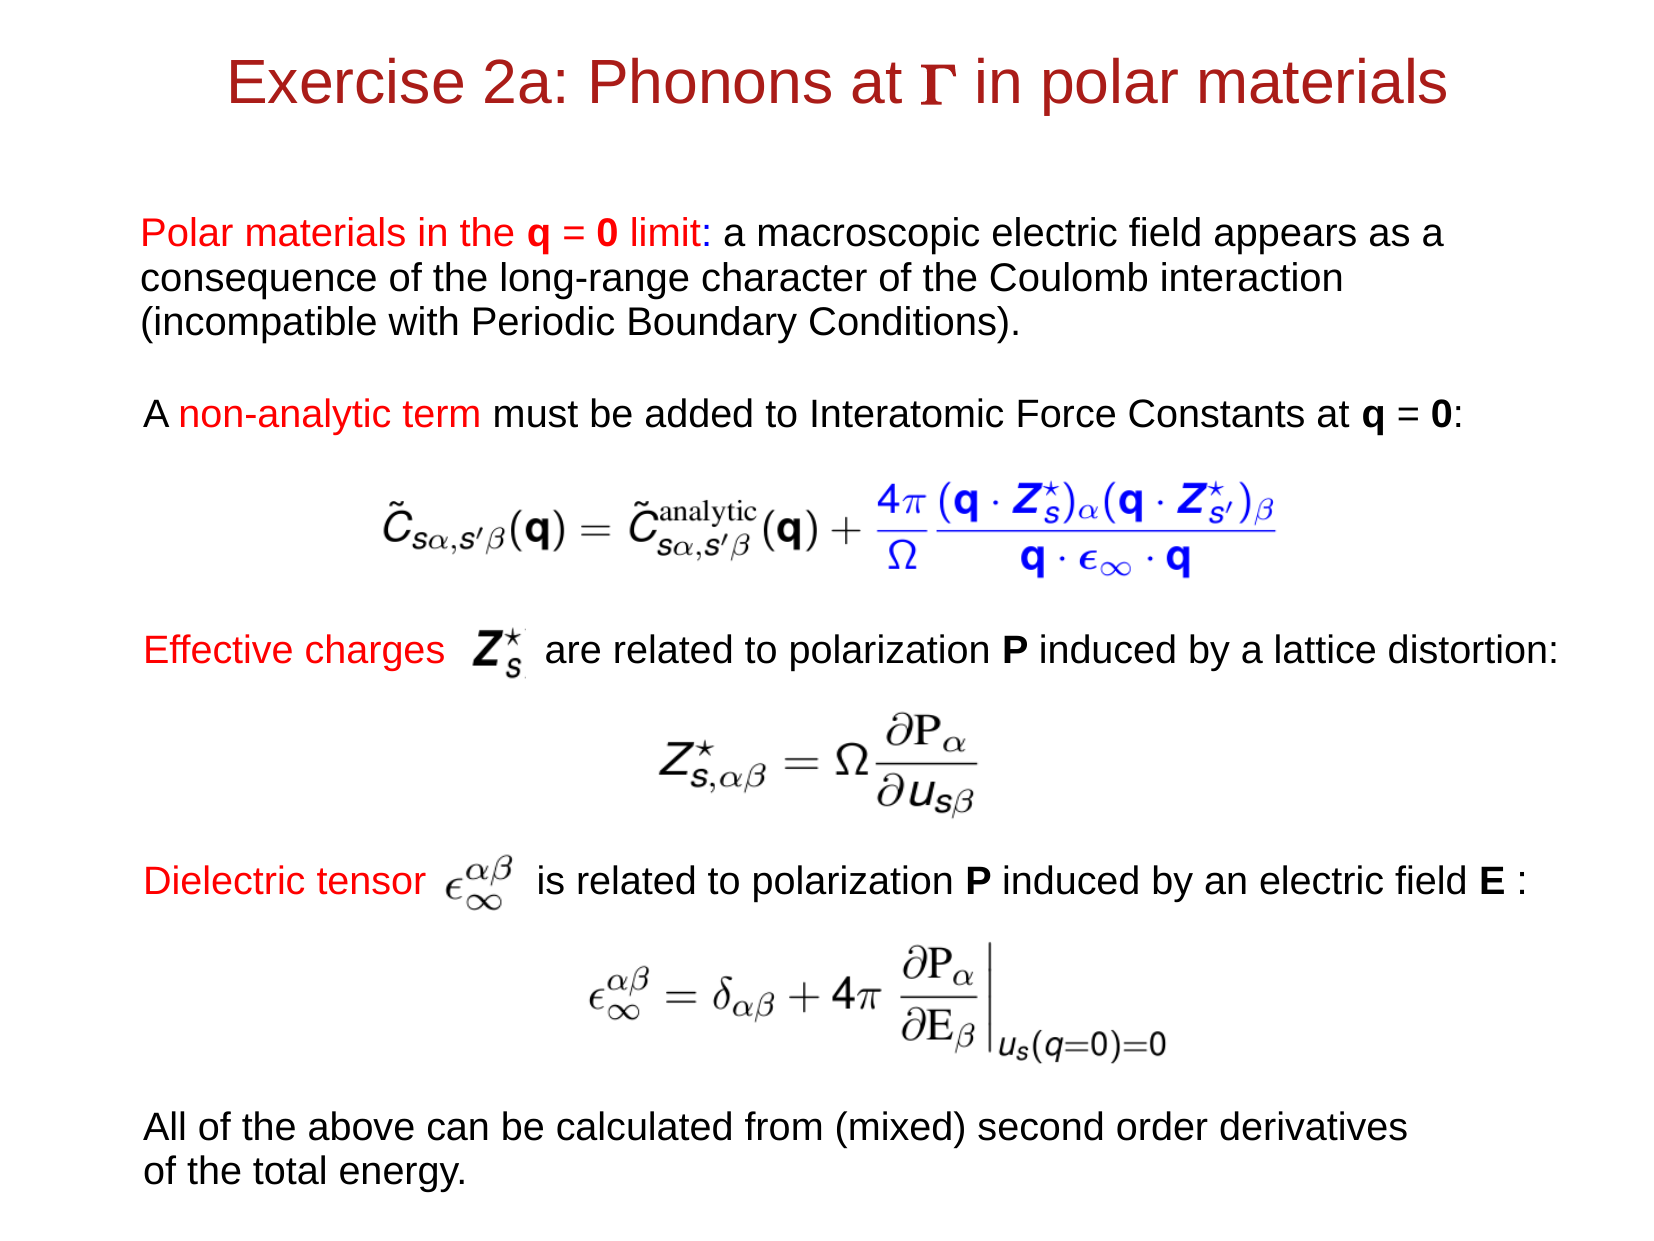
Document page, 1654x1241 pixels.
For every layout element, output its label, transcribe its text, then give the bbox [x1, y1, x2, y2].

list A non-analytic term must be added to Interatomic Force Constants at q = 0: [72, 390, 1587, 526]
title Exercise 2a: Phonons at Γ in polar materials [82, 0, 1572, 186]
list All of the above can be calculated from (mixed) second order derivatives of the total energy. [72, 1104, 1621, 1240]
picture [468, 620, 526, 681]
list Dielectric tensor is related to polarization P induced by an electric field E : [72, 856, 1621, 992]
picture [576, 929, 1177, 1081]
picture [378, 472, 1282, 586]
list Polar materials in the q = 0 limit: a macroscopic electric field appears as a consequence of the long-range character of the Coulomb interaction (incompatible with Periodic Boundary Conditions). [72, 210, 1555, 346]
picture [650, 707, 981, 826]
picture [440, 845, 516, 917]
list Effective charges are related to polarization P induced by a lattice distortion: [72, 626, 1621, 762]
